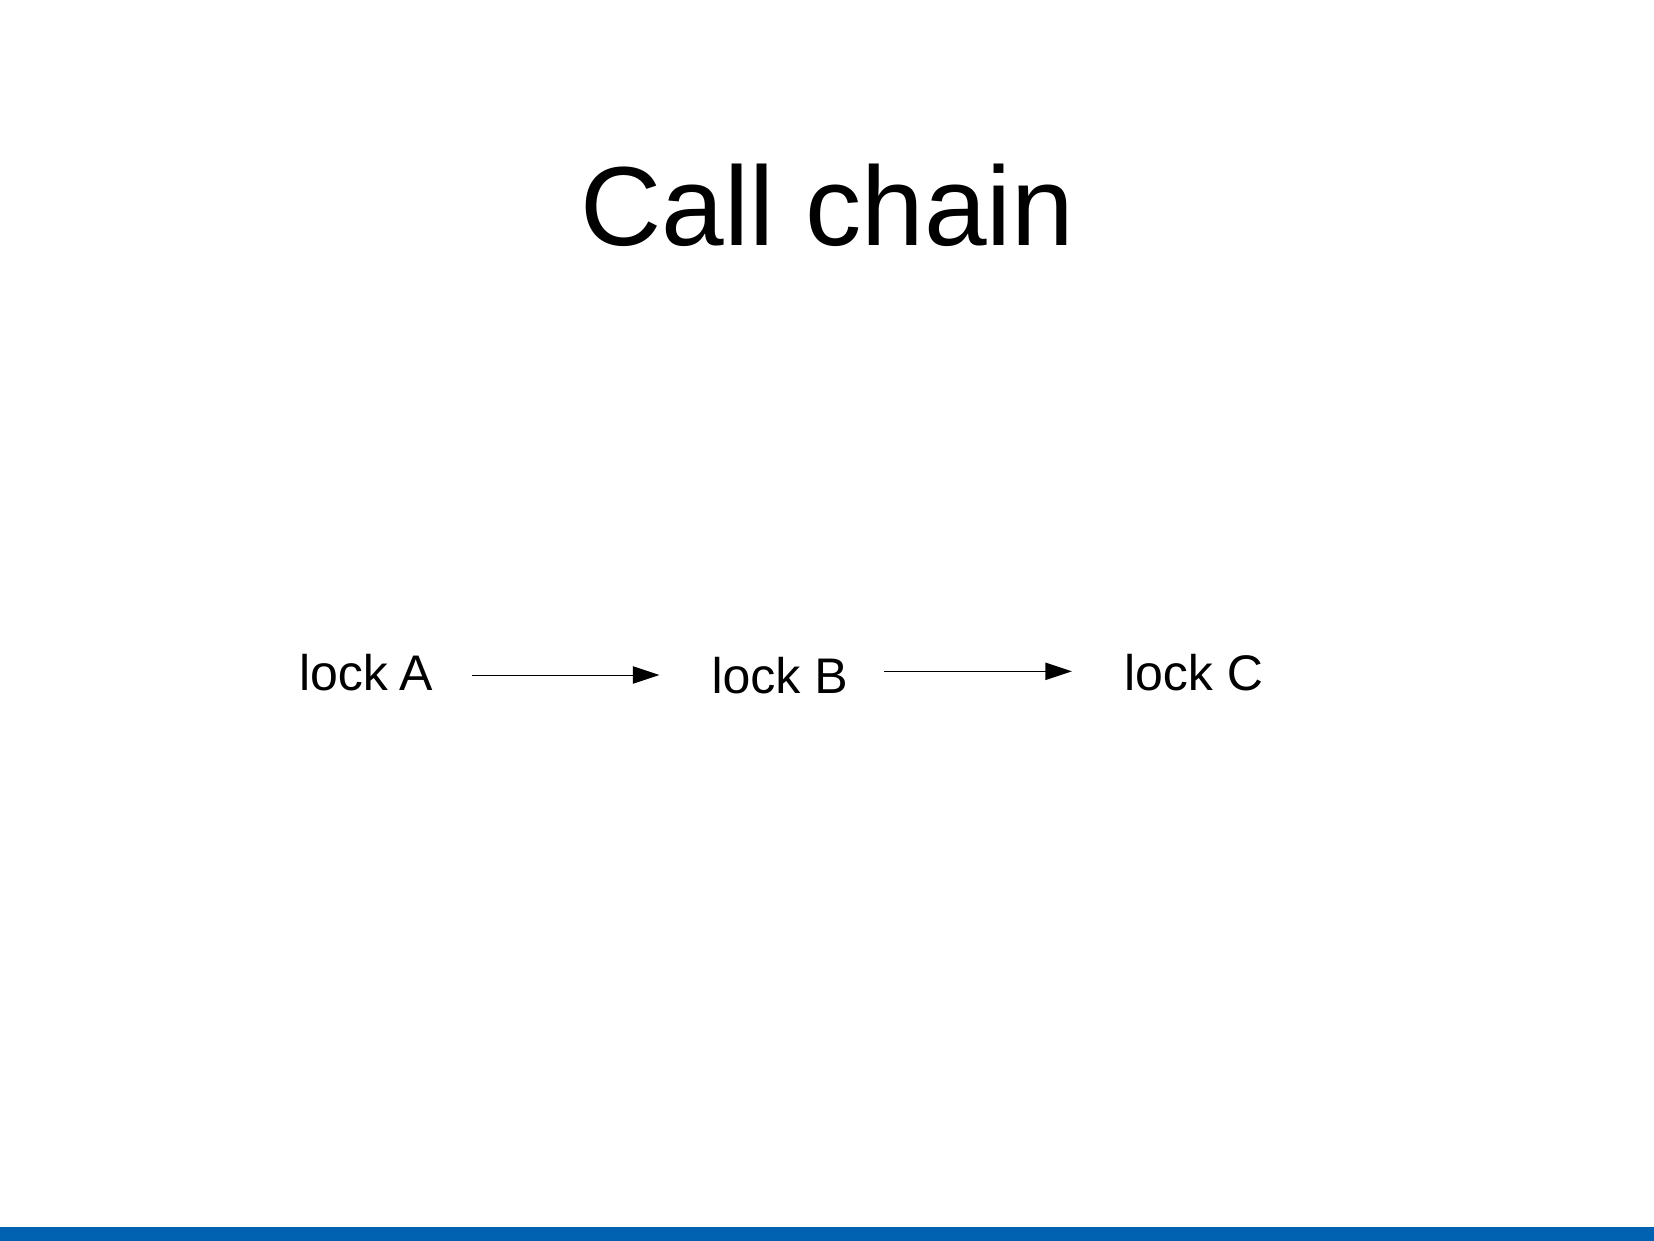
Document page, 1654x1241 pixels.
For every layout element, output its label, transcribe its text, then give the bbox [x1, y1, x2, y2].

text_box lock B [696, 641, 863, 713]
text_box lock C [1109, 637, 1278, 709]
text_box lock A [284, 637, 448, 709]
title Call chain [121, 110, 1534, 303]
